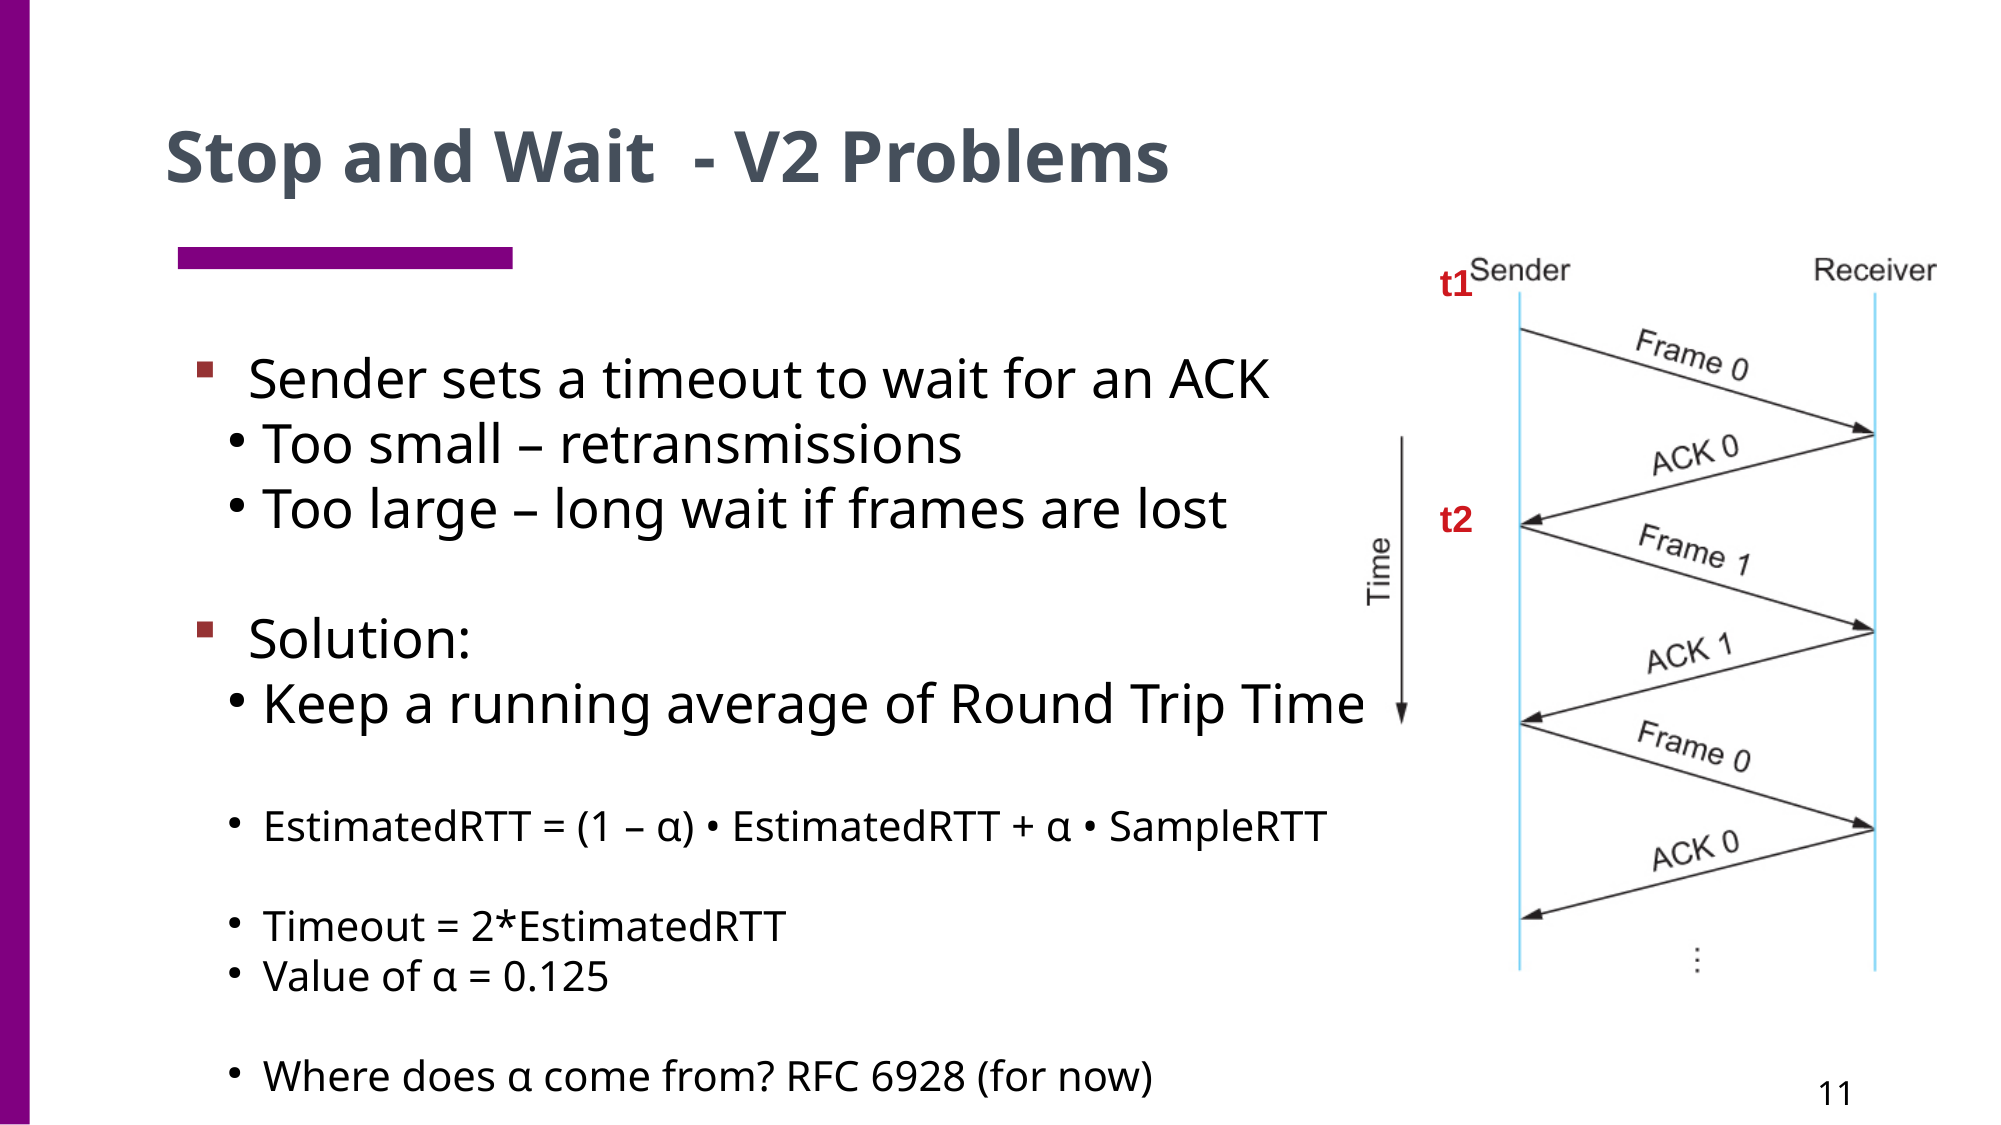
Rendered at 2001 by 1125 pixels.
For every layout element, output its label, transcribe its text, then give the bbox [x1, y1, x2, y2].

text_box t1 [1425, 254, 1488, 312]
text_box Stop and Wait - V2 Problems [151, 0, 1849, 212]
text_box Sender sets a timeout to wait for an ACK Too small – retransmissions Too large – long wait if frames are lost Solution: Keep a running average of Round Trip Times EstimatedRTT = (1 – α) • EstimatedRTT + α • SampleRTT Timeout = 2*EstimatedRTT Value of α = 0.125 Where does α come from? RFC 6928 (for now) [177, 329, 1875, 1053]
text_box t2 [1425, 491, 1488, 549]
picture [1363, 254, 1937, 976]
